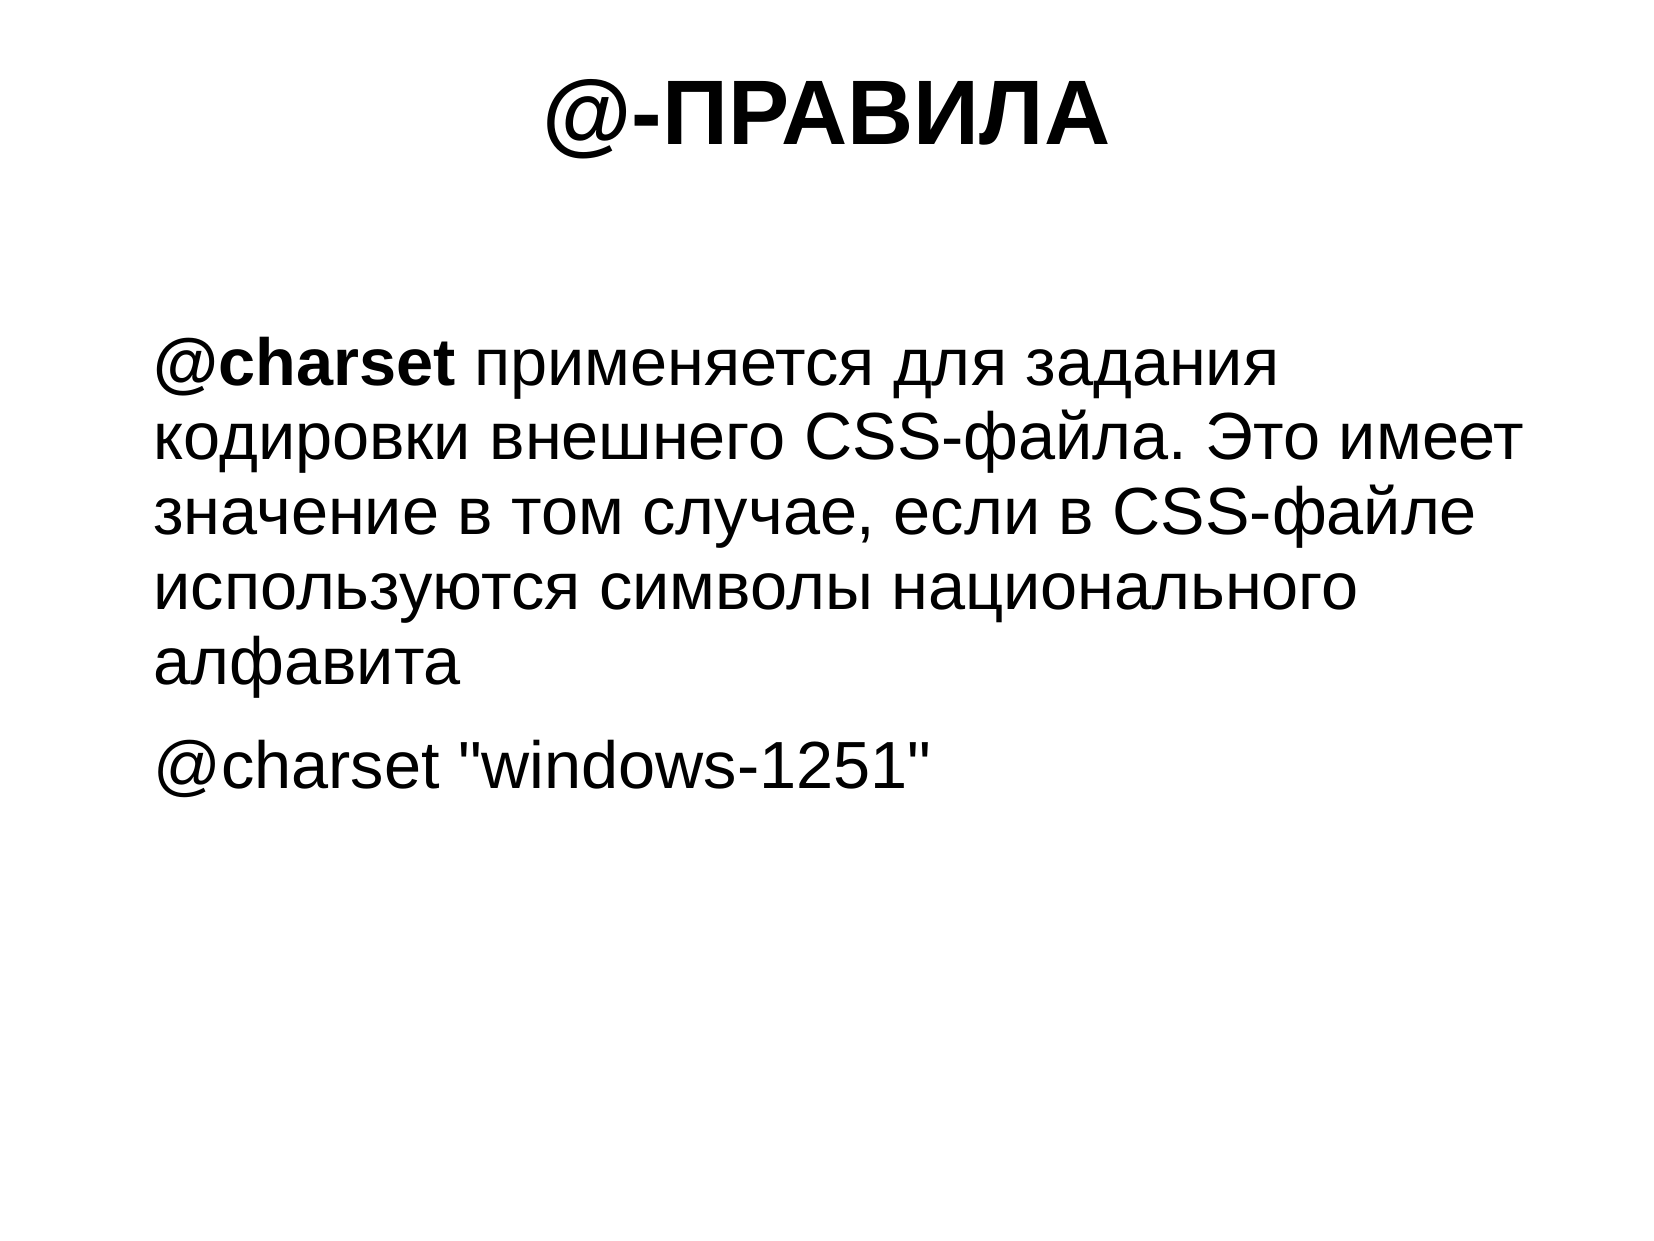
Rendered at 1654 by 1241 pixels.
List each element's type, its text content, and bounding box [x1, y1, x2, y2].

list @charset применяется для задания кодировки внешнего CSS-файла. Это имеет значение в том случае, если в CSS-файле используются символы национального алфавита @charset "windows-1251" [82, 324, 1571, 1109]
title @-ПРАВИЛА [82, 49, 1571, 178]
